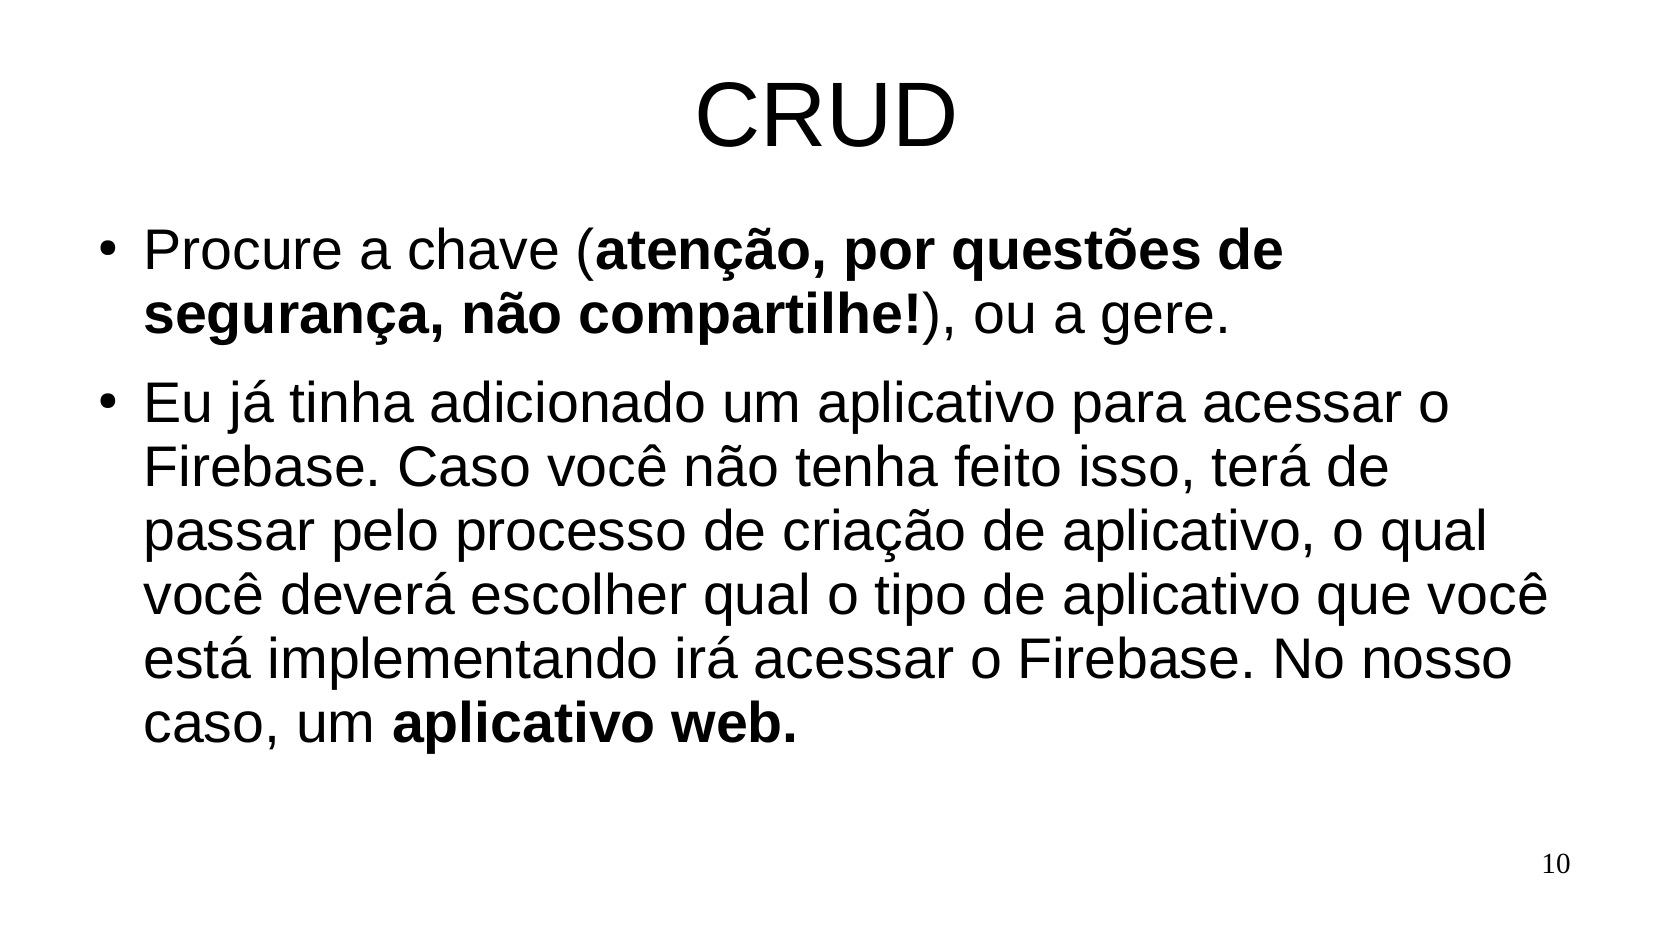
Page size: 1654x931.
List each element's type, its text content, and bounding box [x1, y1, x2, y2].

title CRUD [82, 37, 1571, 193]
list Procure a chave (atenção, por questões de segurança, não compartilhe!), ou a gere. Eu já tinha adicionado um aplicativo para acessar o Firebase. Caso você não tenha feito isso, terá de passar pelo processo de criação de aplicativo, o qual você deverá escolher qual o tipo de aplicativo que você está implementando irá acessar o Firebase. No nosso caso, um aplicativo web. [82, 217, 1571, 758]
